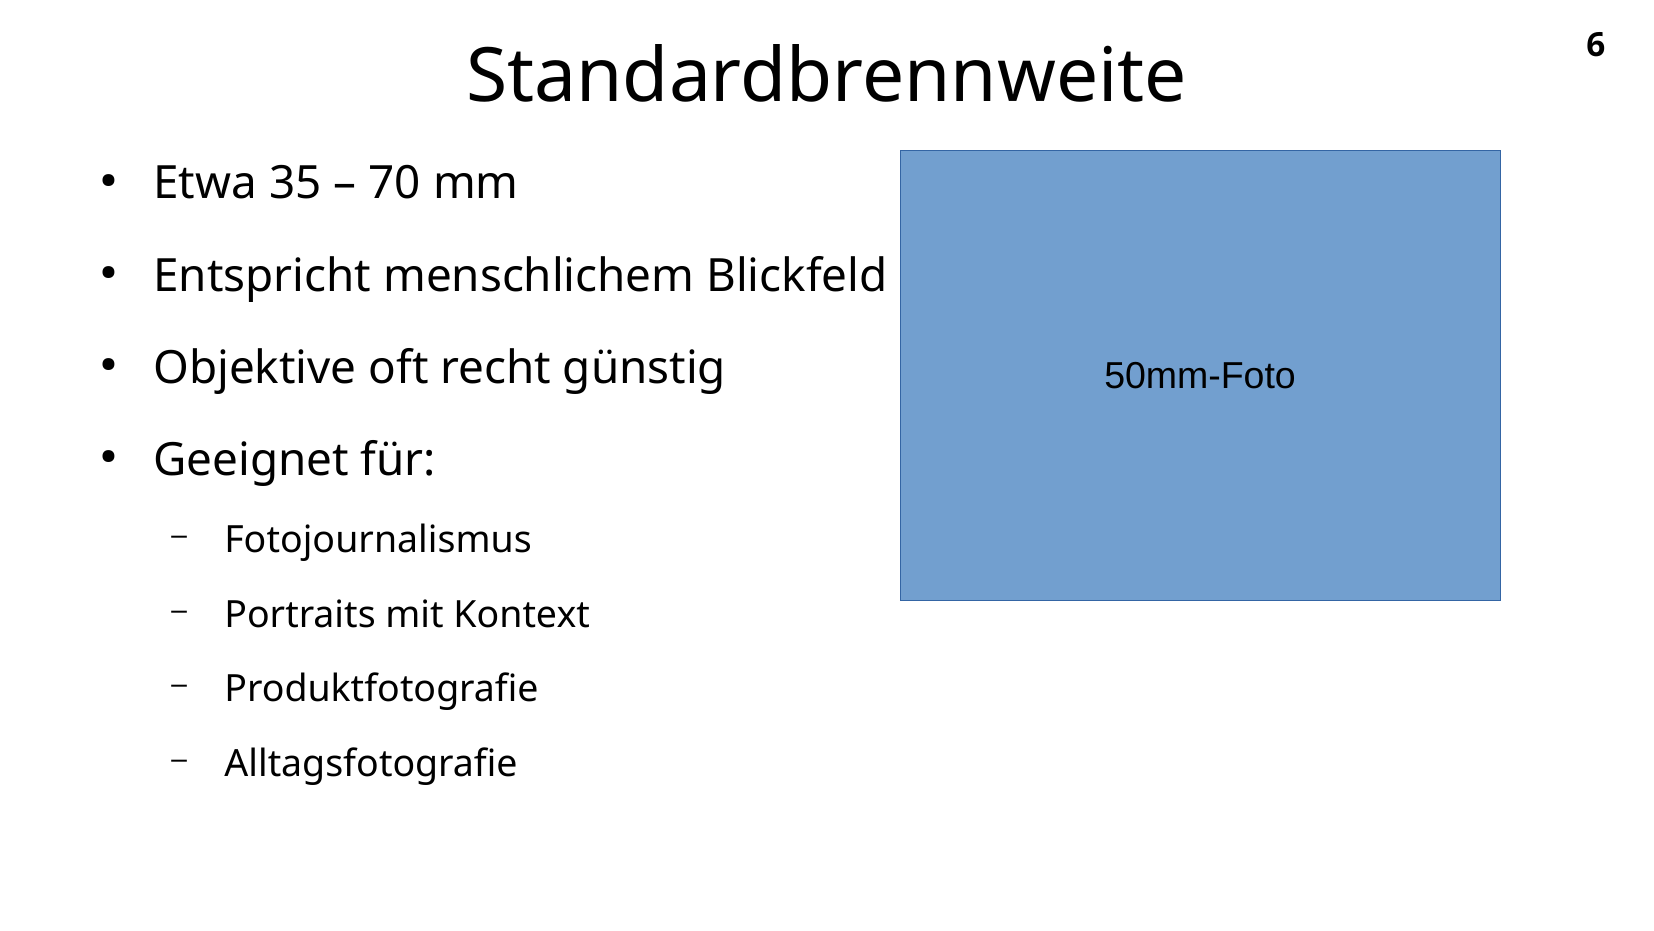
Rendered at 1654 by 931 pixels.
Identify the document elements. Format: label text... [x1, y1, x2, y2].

title Standardbrennweite [82, 13, 1571, 132]
text_box 50mm-Foto [900, 150, 1501, 601]
list Etwa 35 – 70 mm Entspricht menschlichem Blickfeld Objektive oft recht günstig Geeignet für: Fotojournalismus Portraits mit Kontext Produktfotografie Alltagsfotografie [82, 150, 1571, 811]
